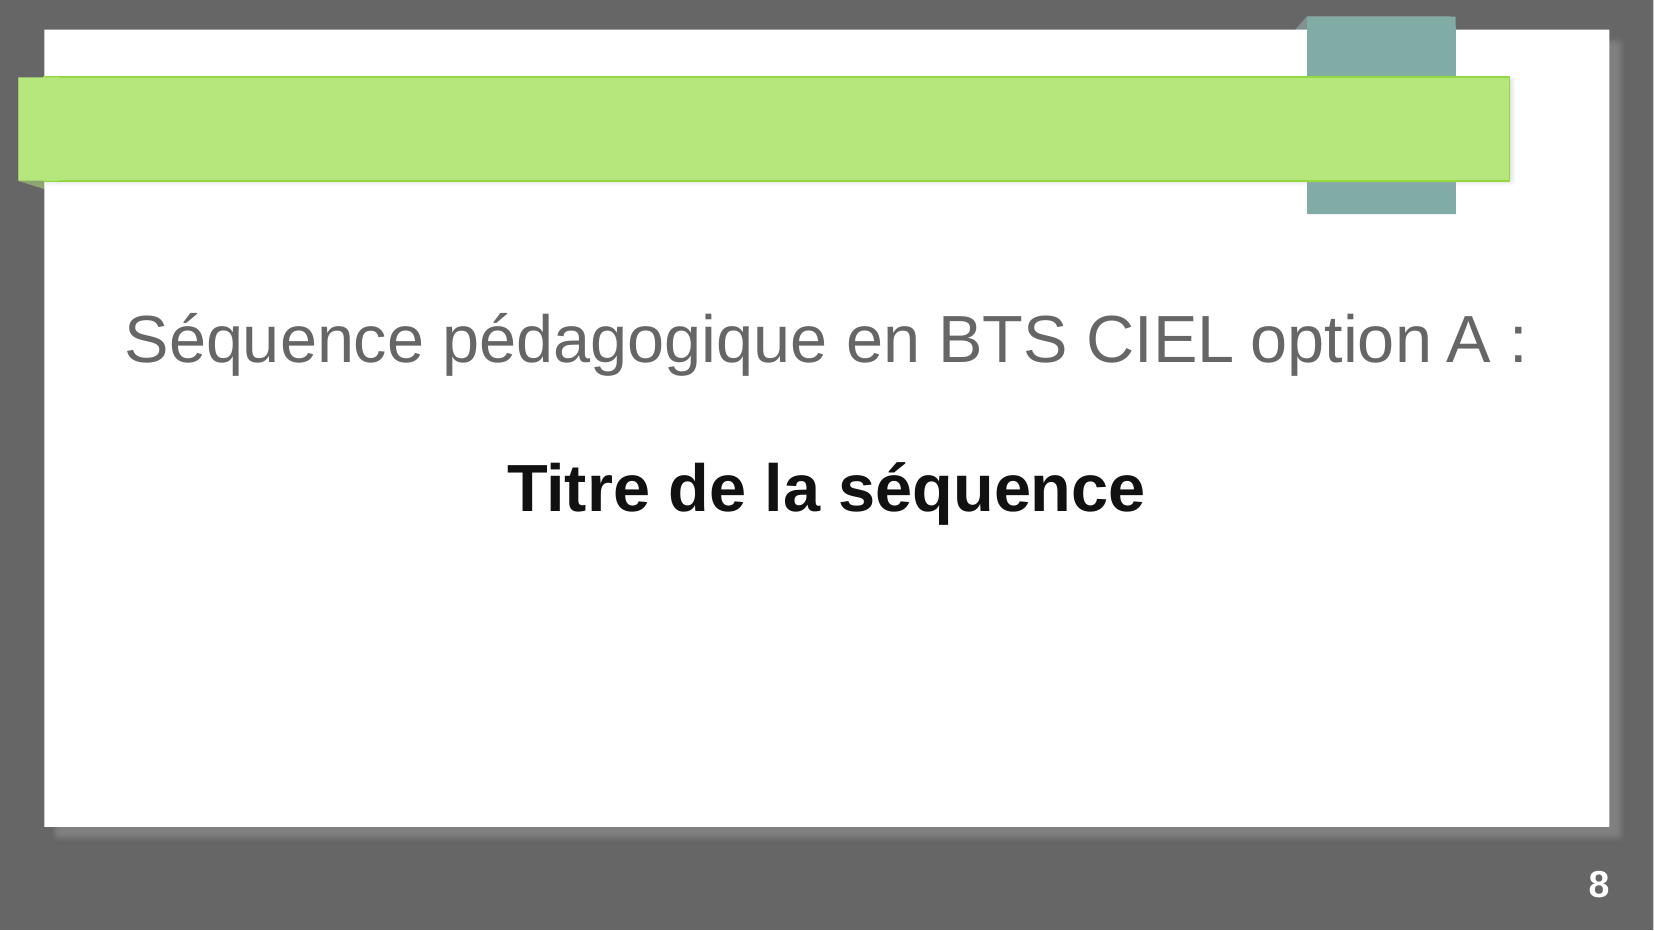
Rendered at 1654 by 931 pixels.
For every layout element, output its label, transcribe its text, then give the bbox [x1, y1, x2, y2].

subtitle Séquence pédagogique en BTS CIEL option A : Titre de la séquence [88, 221, 1565, 813]
text_box <numéro> [974, 856, 1625, 916]
